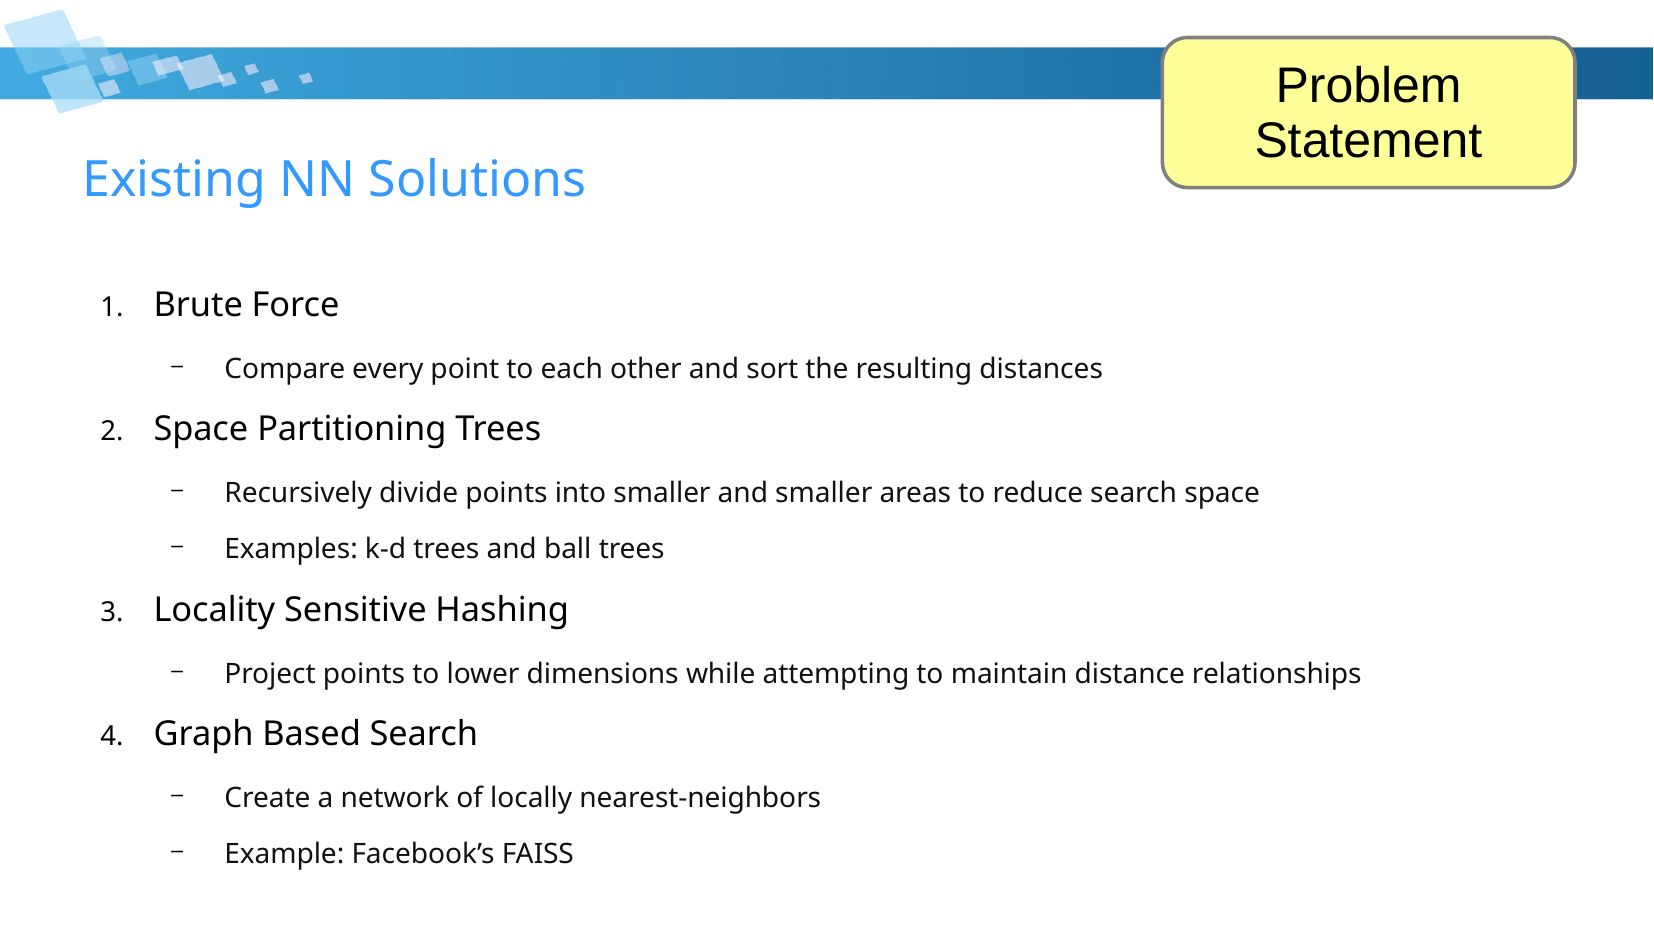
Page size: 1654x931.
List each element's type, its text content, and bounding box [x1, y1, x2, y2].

list Brute Force Compare every point to each other and sort the resulting distances Space Partitioning Trees Recursively divide points into smaller and smaller areas to reduce search space Examples: k-d trees and ball trees Locality Sensitive Hashing Project points to lower dimensions while attempting to maintain distance relationships Graph Based Search Create a network of locally nearest-neighbors Example: Facebook’s FAISS [82, 279, 1571, 820]
text_box Problem Statement [1162, 37, 1576, 188]
picture [0, 0, 1653, 929]
title Existing NN Solutions [82, 99, 1571, 255]
